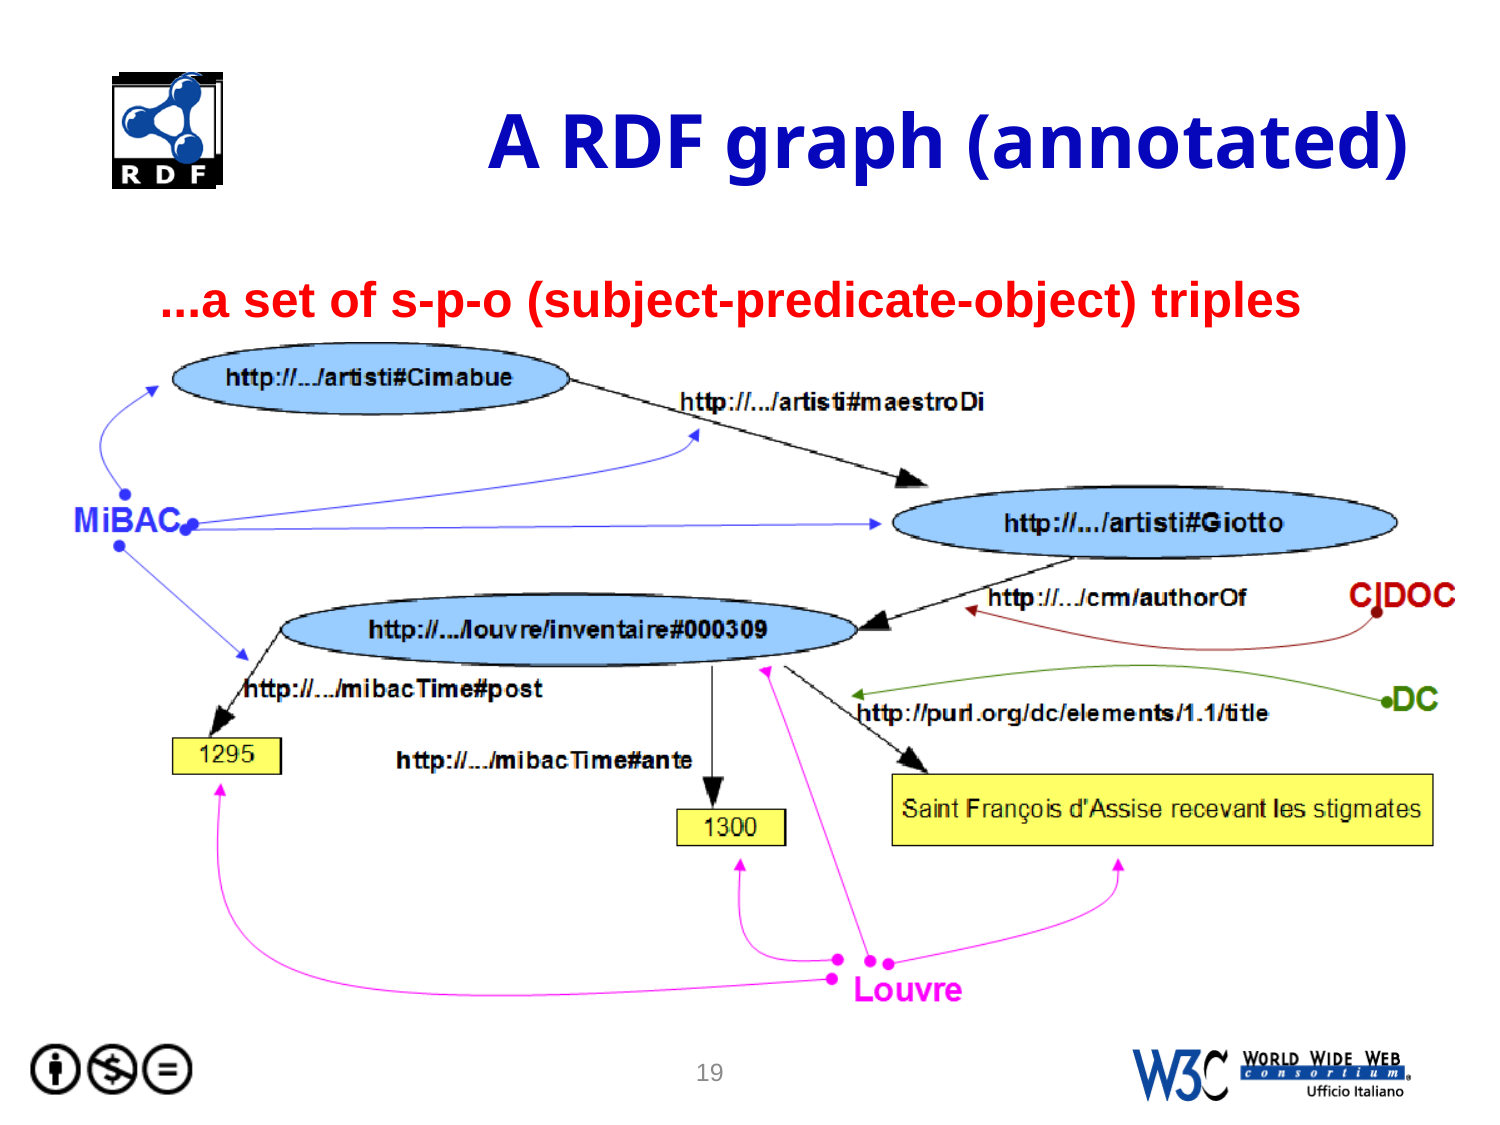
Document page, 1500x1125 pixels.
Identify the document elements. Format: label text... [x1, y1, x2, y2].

list ...a set of s-p-o (subject-predicate-object) triples [23, 248, 1453, 1063]
slide_number <number> [680, 1041, 761, 1102]
picture [112, 72, 223, 189]
picture [72, 342, 1455, 1004]
picture [1132, 1063, 1412, 1102]
title A RDF graph (annotated) [75, 45, 1425, 233]
picture [15, 1022, 205, 1106]
